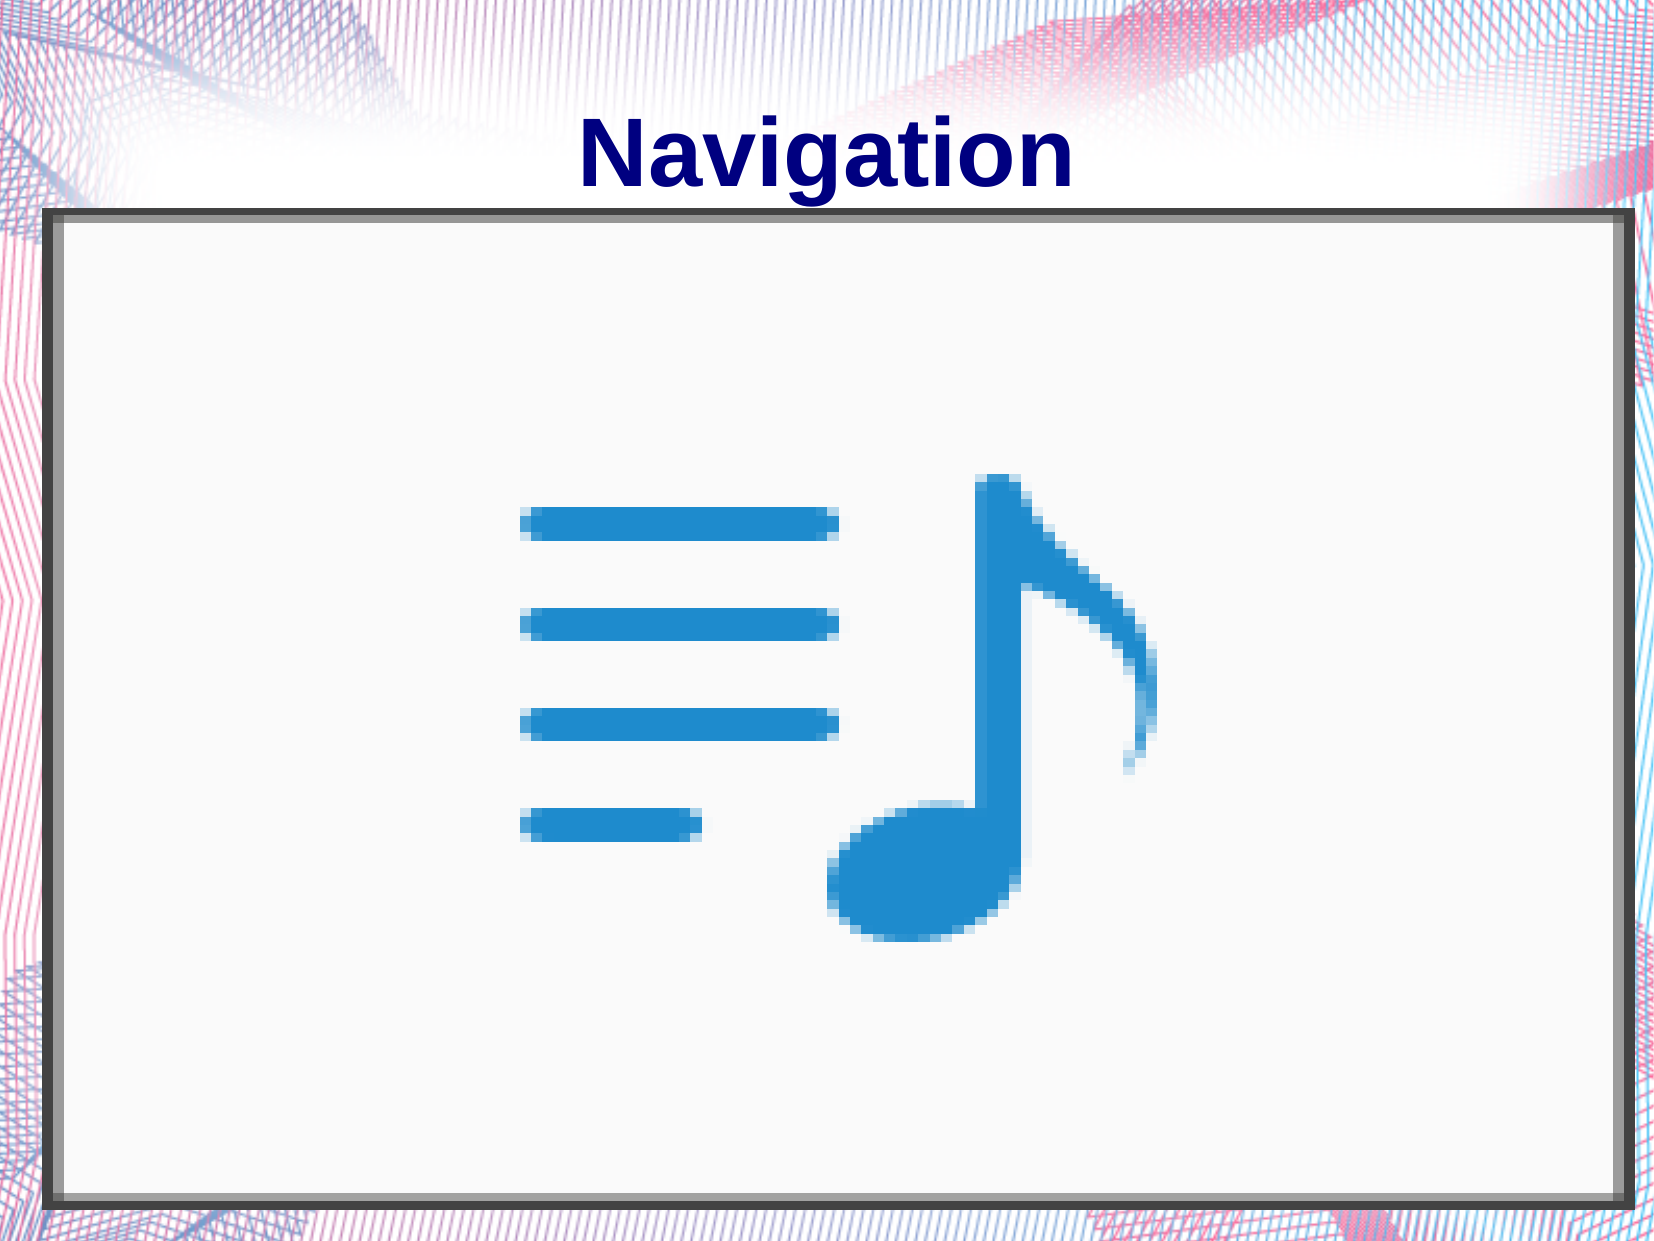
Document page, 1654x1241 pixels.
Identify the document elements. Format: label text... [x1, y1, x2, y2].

picture [0, 0, 1654, 1241]
text_box [41, 206, 1636, 1211]
title Navigation [82, 49, 1571, 206]
